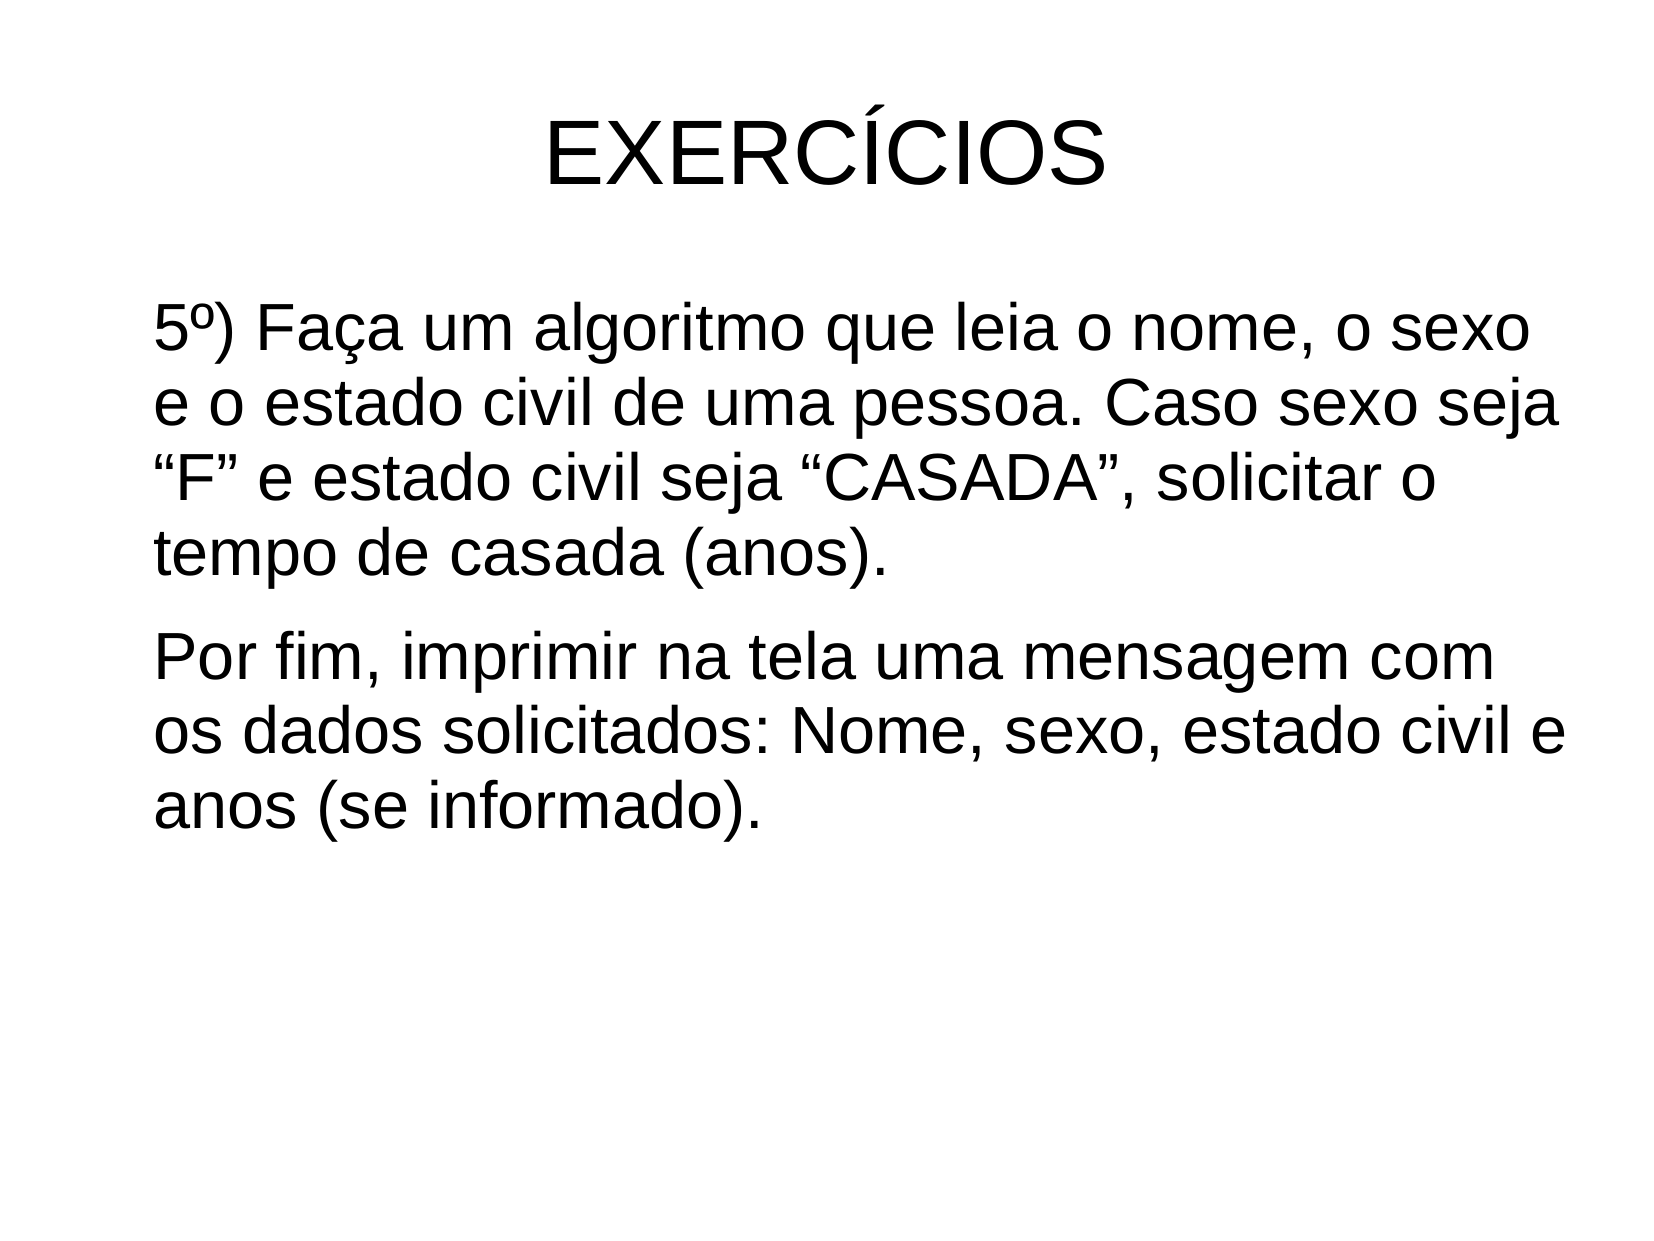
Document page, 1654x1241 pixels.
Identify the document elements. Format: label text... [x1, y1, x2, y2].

list 5º) Faça um algoritmo que leia o nome, o sexo e o estado civil de uma pessoa. Caso sexo seja “F” e estado civil seja “CASADA”, solicitar o tempo de casada (anos). Por fim, imprimir na tela uma mensagem com os dados solicitados: Nome, sexo, estado civil e anos (se informado). [82, 290, 1571, 1109]
title EXERCÍCIOS [82, 49, 1571, 257]
